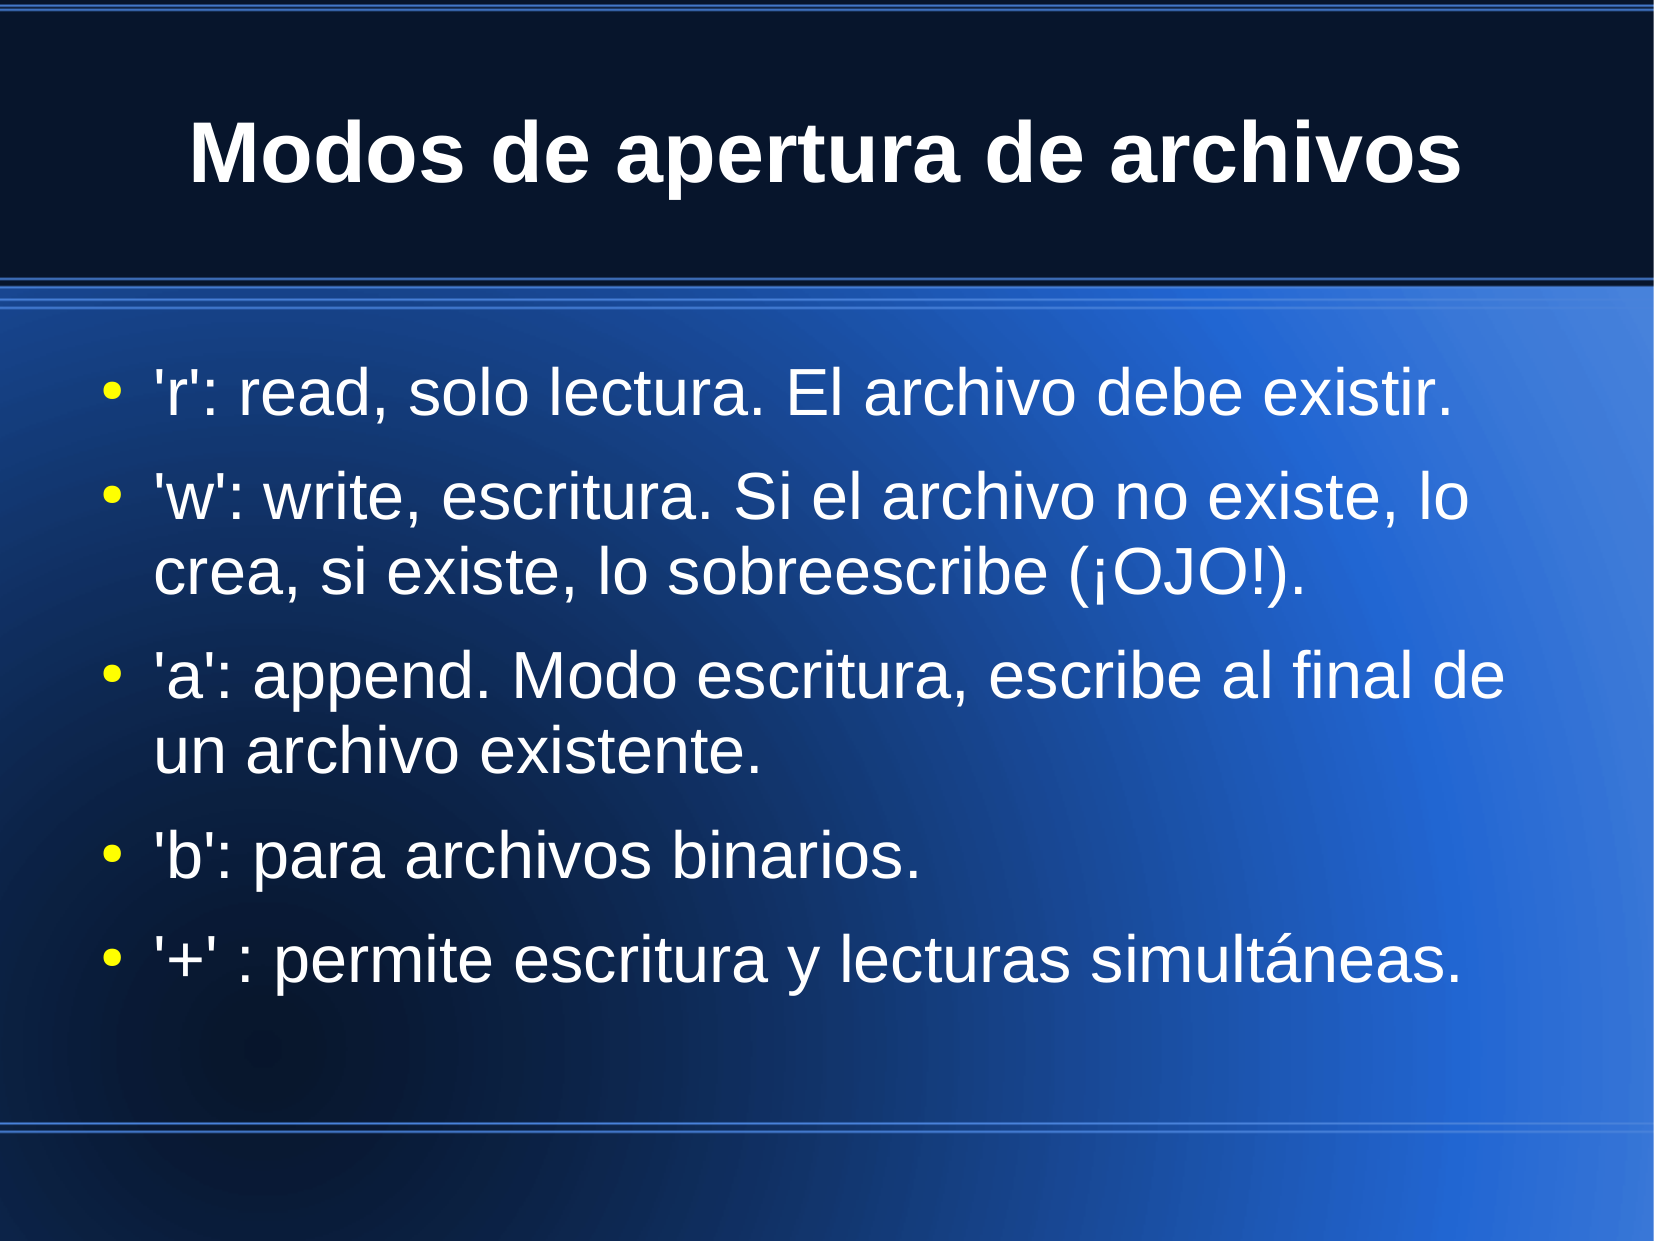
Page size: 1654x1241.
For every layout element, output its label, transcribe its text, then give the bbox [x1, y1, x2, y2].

title Modos de apertura de archivos [82, 49, 1571, 257]
list 'r': read, solo lectura. El archivo debe existir. 'w': write, escritura. Si el archivo no existe, lo crea, si existe, lo sobreescribe (¡OJO!). 'a': append. Modo escritura, escribe al final de un archivo existente. 'b': para archivos binarios. '+' : permite escritura y lecturas simultáneas. [82, 355, 1571, 1075]
picture [0, 0, 1654, 1241]
